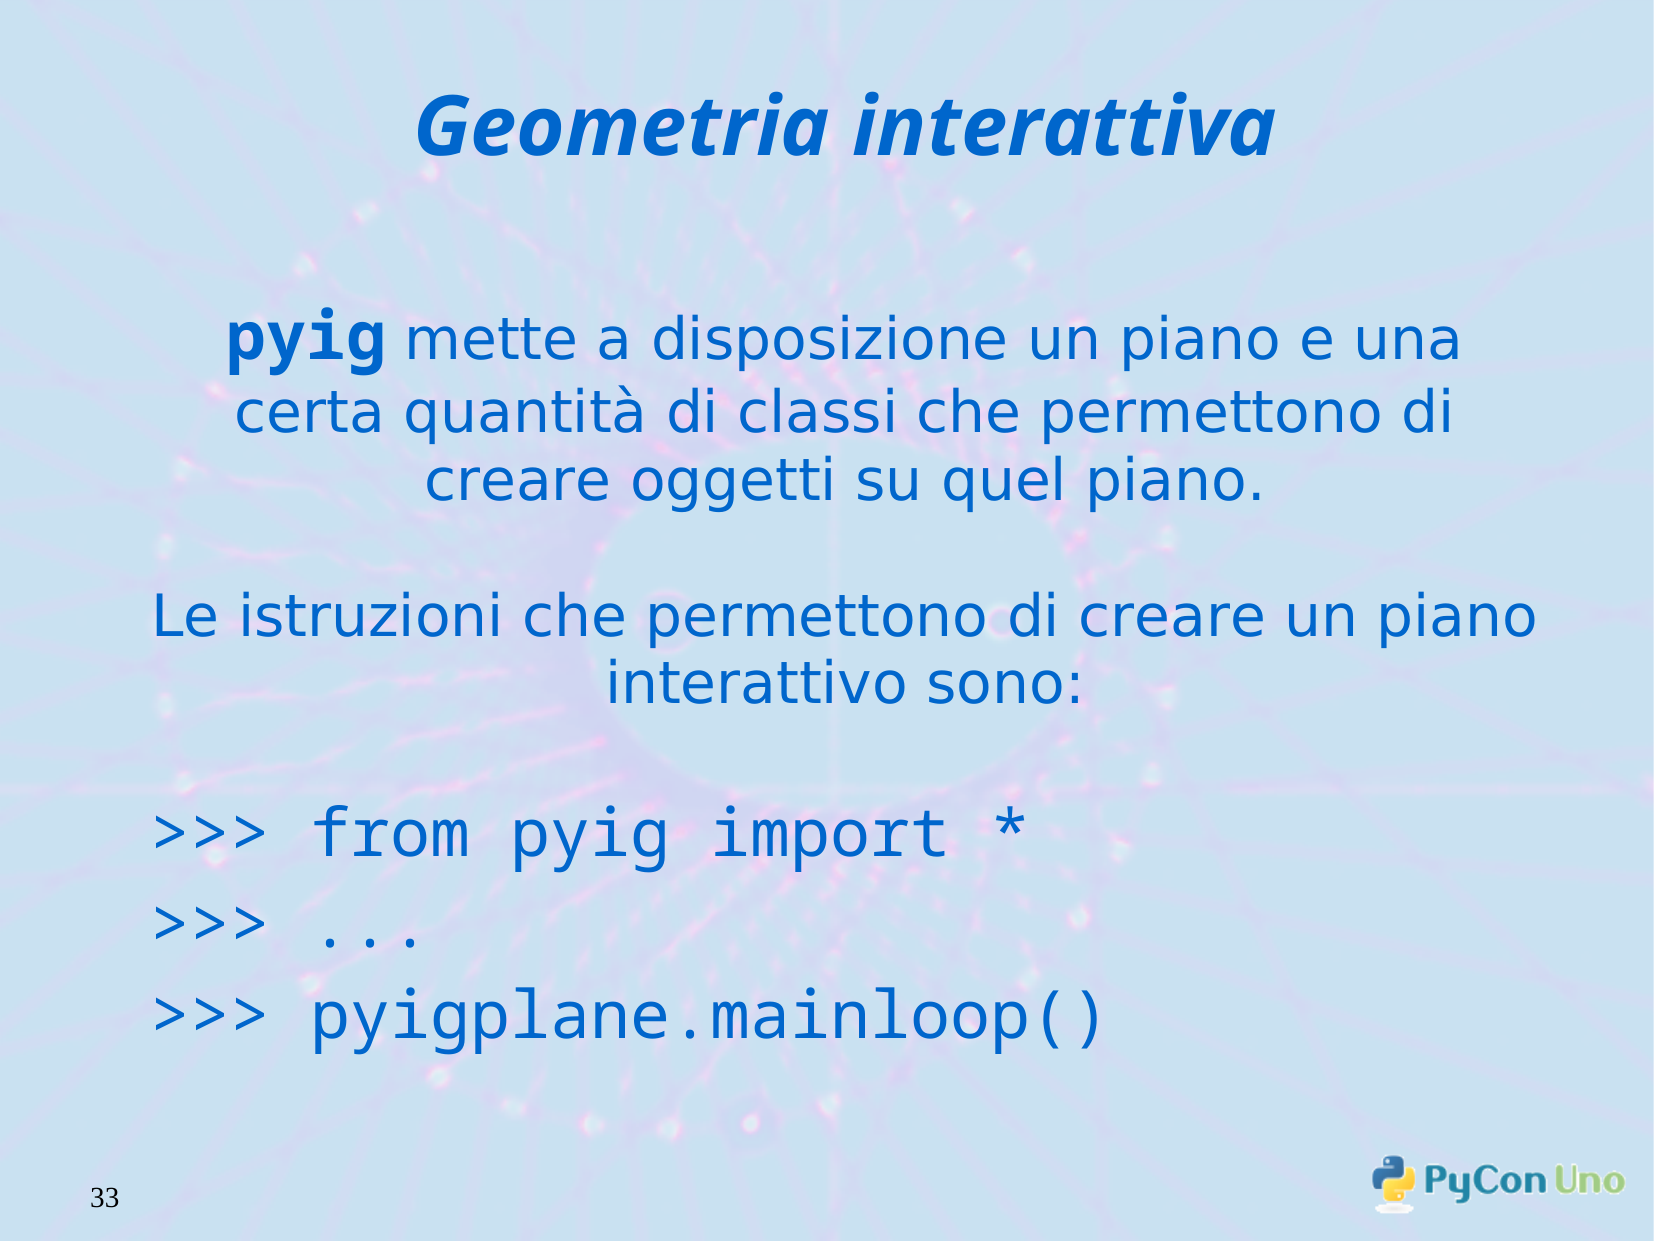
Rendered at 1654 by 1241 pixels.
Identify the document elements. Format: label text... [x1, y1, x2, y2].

picture [0, 0, 1654, 1241]
title Geometria interattiva [139, 19, 1552, 227]
subtitle pyig mette a disposizione un piano e una certa quantità di classi che permettono di creare oggetti su quel piano. Le istruzioni che permettono di creare un piano interattivo sono: >>> from pyig import * >>> ... >>> pyigplane.mainloop() [150, 282, 1541, 1064]
